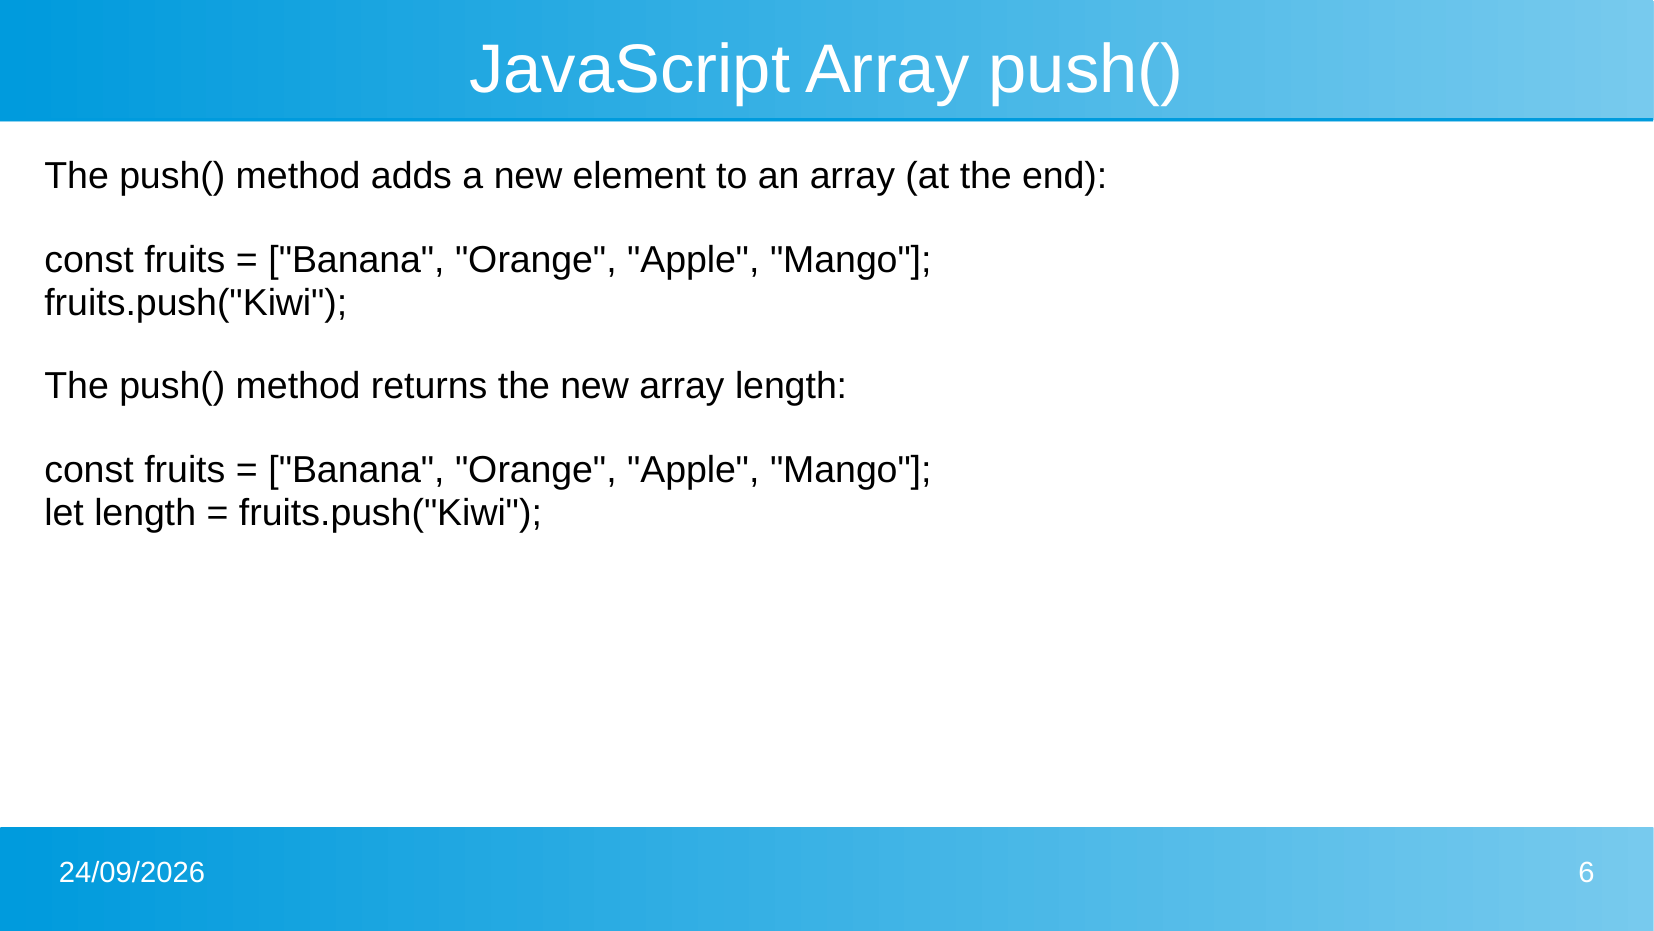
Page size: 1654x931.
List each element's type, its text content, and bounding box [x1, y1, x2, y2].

text_box The push() method adds a new element to an array (at the end): const fruits = ["Banana", "Orange", "Apple", "Mango"]; fruits.push("Kiwi"); The push() method returns the new array length: const fruits = ["Banana", "Orange", "Apple", "Mango"]; let length = fruits.push("Kiwi"); [29, 147, 1625, 541]
title JavaScript Array push() [59, 29, 1595, 108]
